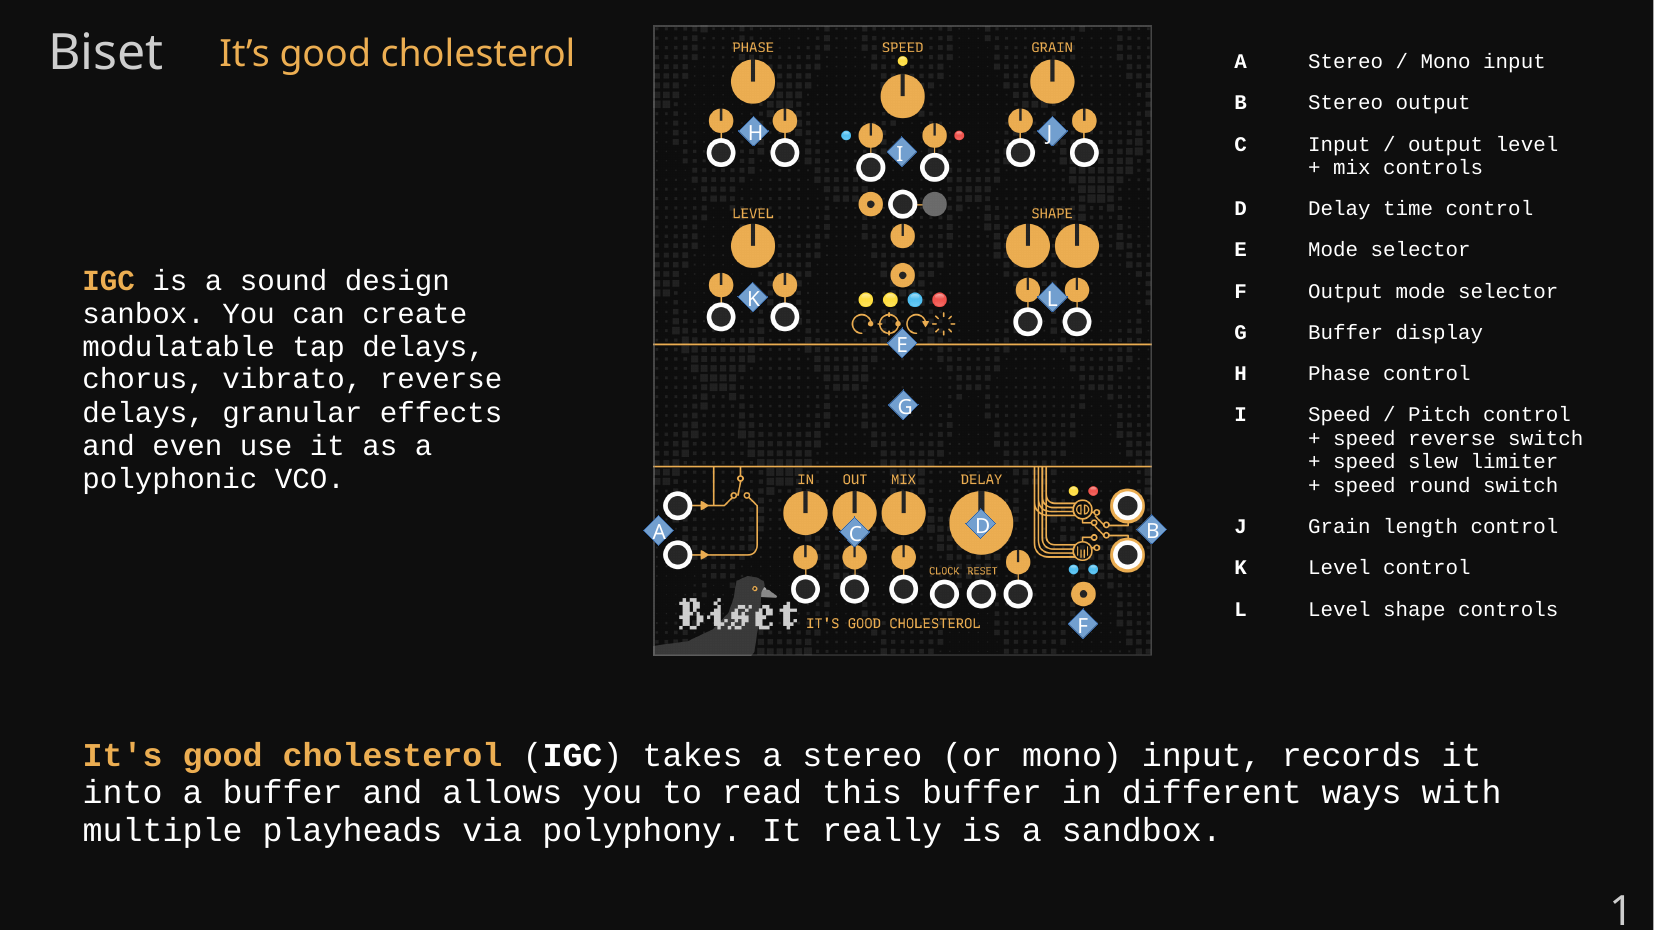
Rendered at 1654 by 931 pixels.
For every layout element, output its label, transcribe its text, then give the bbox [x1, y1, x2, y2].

text_box F [1062, 603, 1105, 644]
text_box L [1032, 276, 1075, 317]
picture [653, 25, 1152, 656]
text_box 1 [1594, 873, 1654, 931]
text_box E [881, 322, 924, 363]
text_box B [1131, 509, 1174, 549]
list It's good cholesterol (IGC) takes a stereo (or mono) input, records it into a buffer and allows you to read this buffer in different ways with multiple playheads via polyphony. It really is a sandbox. [82, 738, 1571, 931]
text_box H [733, 111, 777, 151]
text_box J [1031, 111, 1075, 151]
text_box G [882, 384, 927, 425]
text_box I [881, 131, 924, 172]
text_box K [732, 276, 775, 317]
list IGC is a sound design sanbox. You can create modulatable tap delays, chorus, vibrato, reverse delays, granular effects and even use it as a polyphonic VCO. [82, 265, 562, 591]
text_box C [834, 511, 877, 552]
title Biset [5, 23, 207, 77]
text_box A [637, 509, 681, 550]
list A Stereo / Mono input B Stereo output C Input / output level + mix controls D Delay time control E Mode selector F Output mode selector G Buffer display H Phase control I Speed / Pitch control + speed reverse switch + speed slew limiter + speed round switch J Grain length control K Level control L Level shape controls [1234, 51, 1648, 650]
text_box It’s good cholesterol [204, 19, 817, 80]
text_box D [960, 503, 1004, 544]
